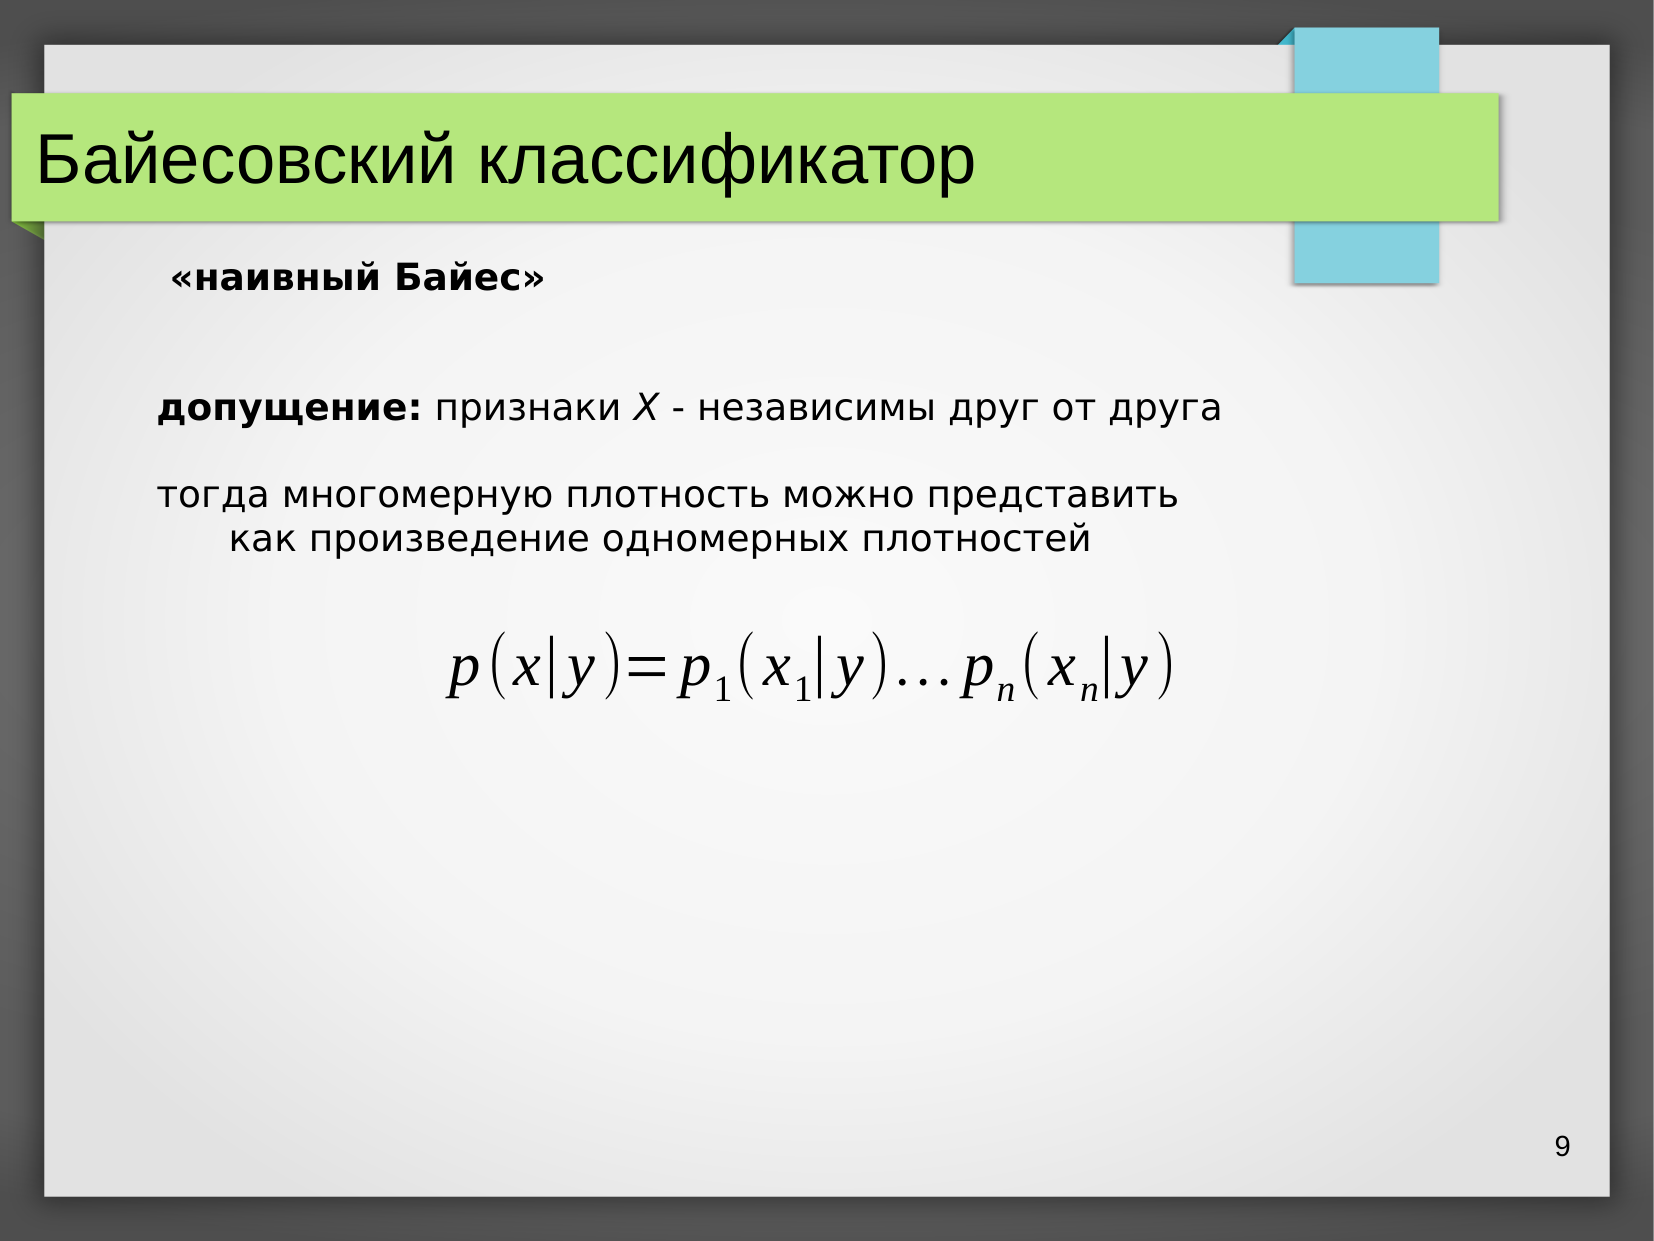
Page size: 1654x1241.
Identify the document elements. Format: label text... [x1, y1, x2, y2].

title Байесовский классификатор [35, 118, 1489, 199]
chart [437, 629, 1183, 709]
picture [0, 0, 1654, 1241]
text_box «наивный Байес» допущение: признаки X - независимы друг от друга тогда многомерную плотность можно представить как произведение одномерных плотностей [141, 248, 1252, 745]
